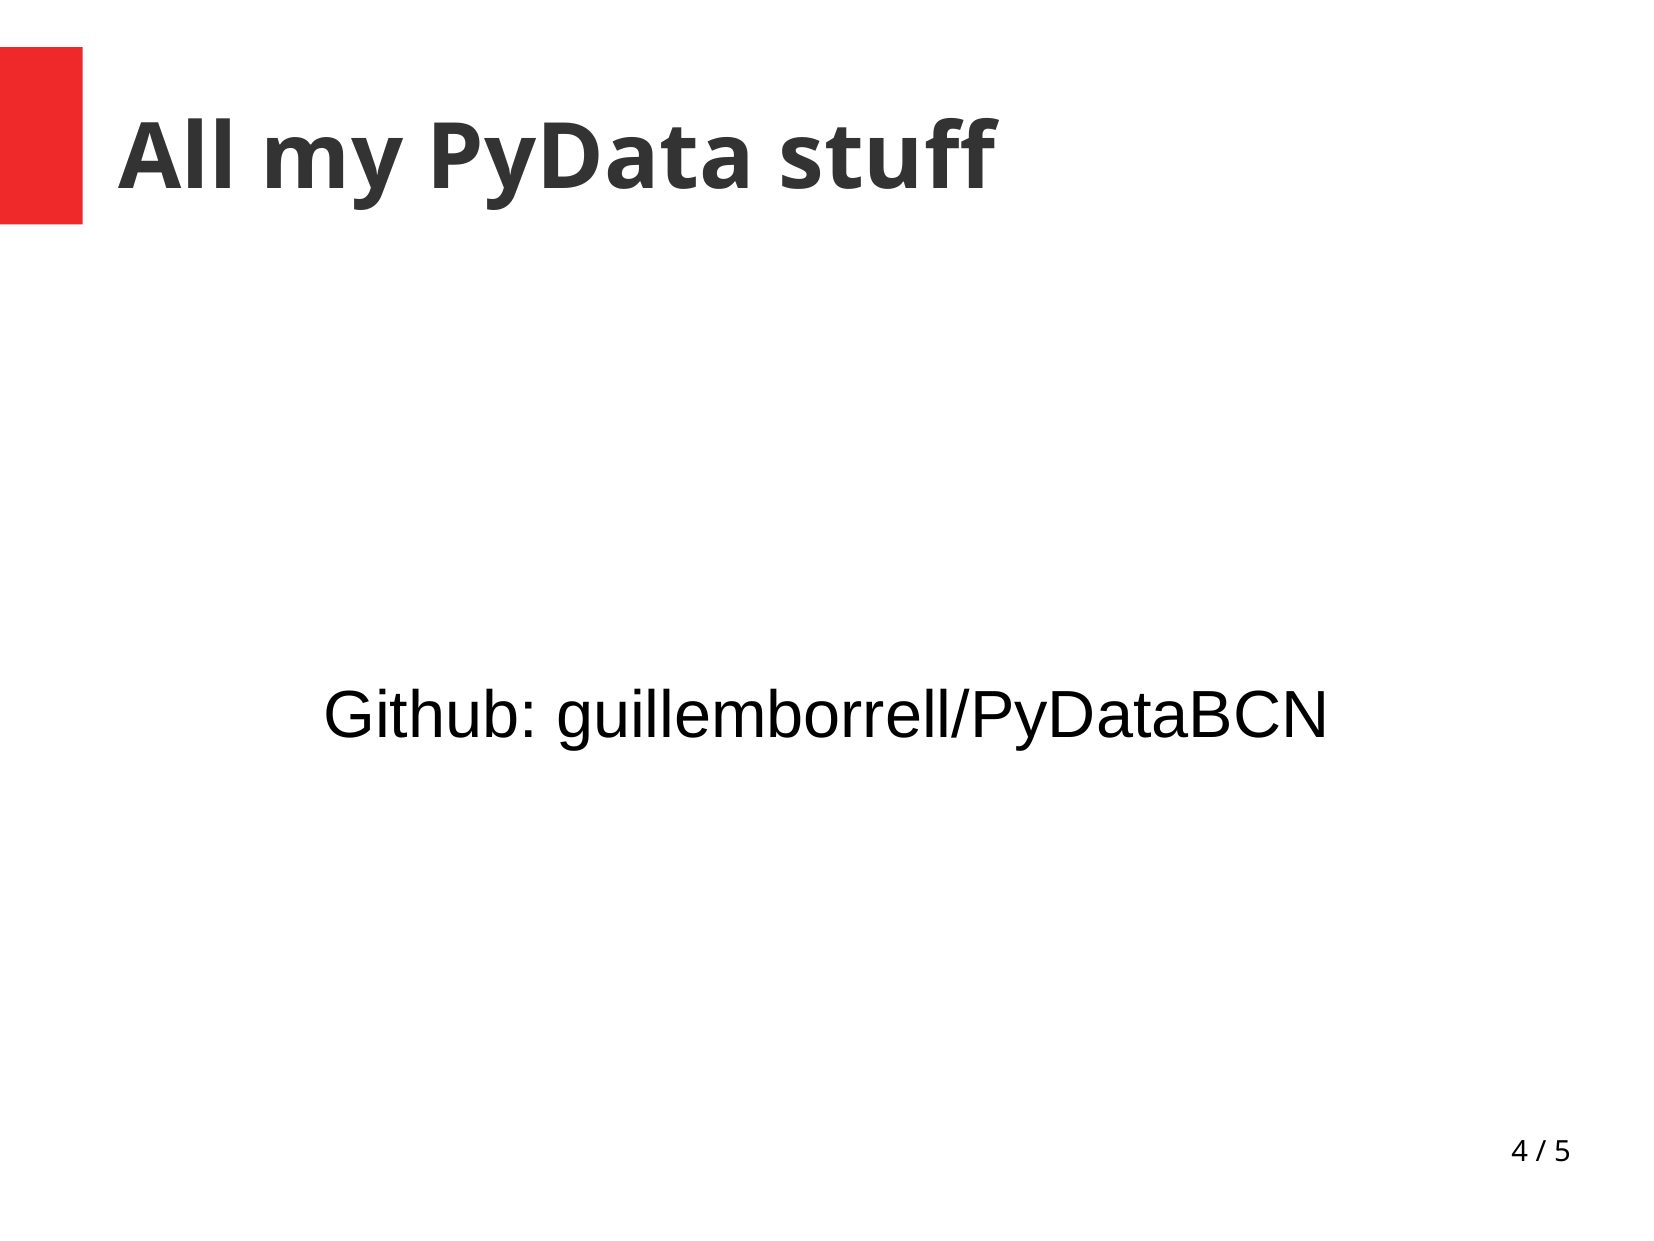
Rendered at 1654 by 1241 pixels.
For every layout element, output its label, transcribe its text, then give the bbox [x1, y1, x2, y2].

subtitle Github: guillemborrell/PyDataBCN [118, 354, 1536, 1074]
title All my PyData stuff [118, 49, 1571, 257]
